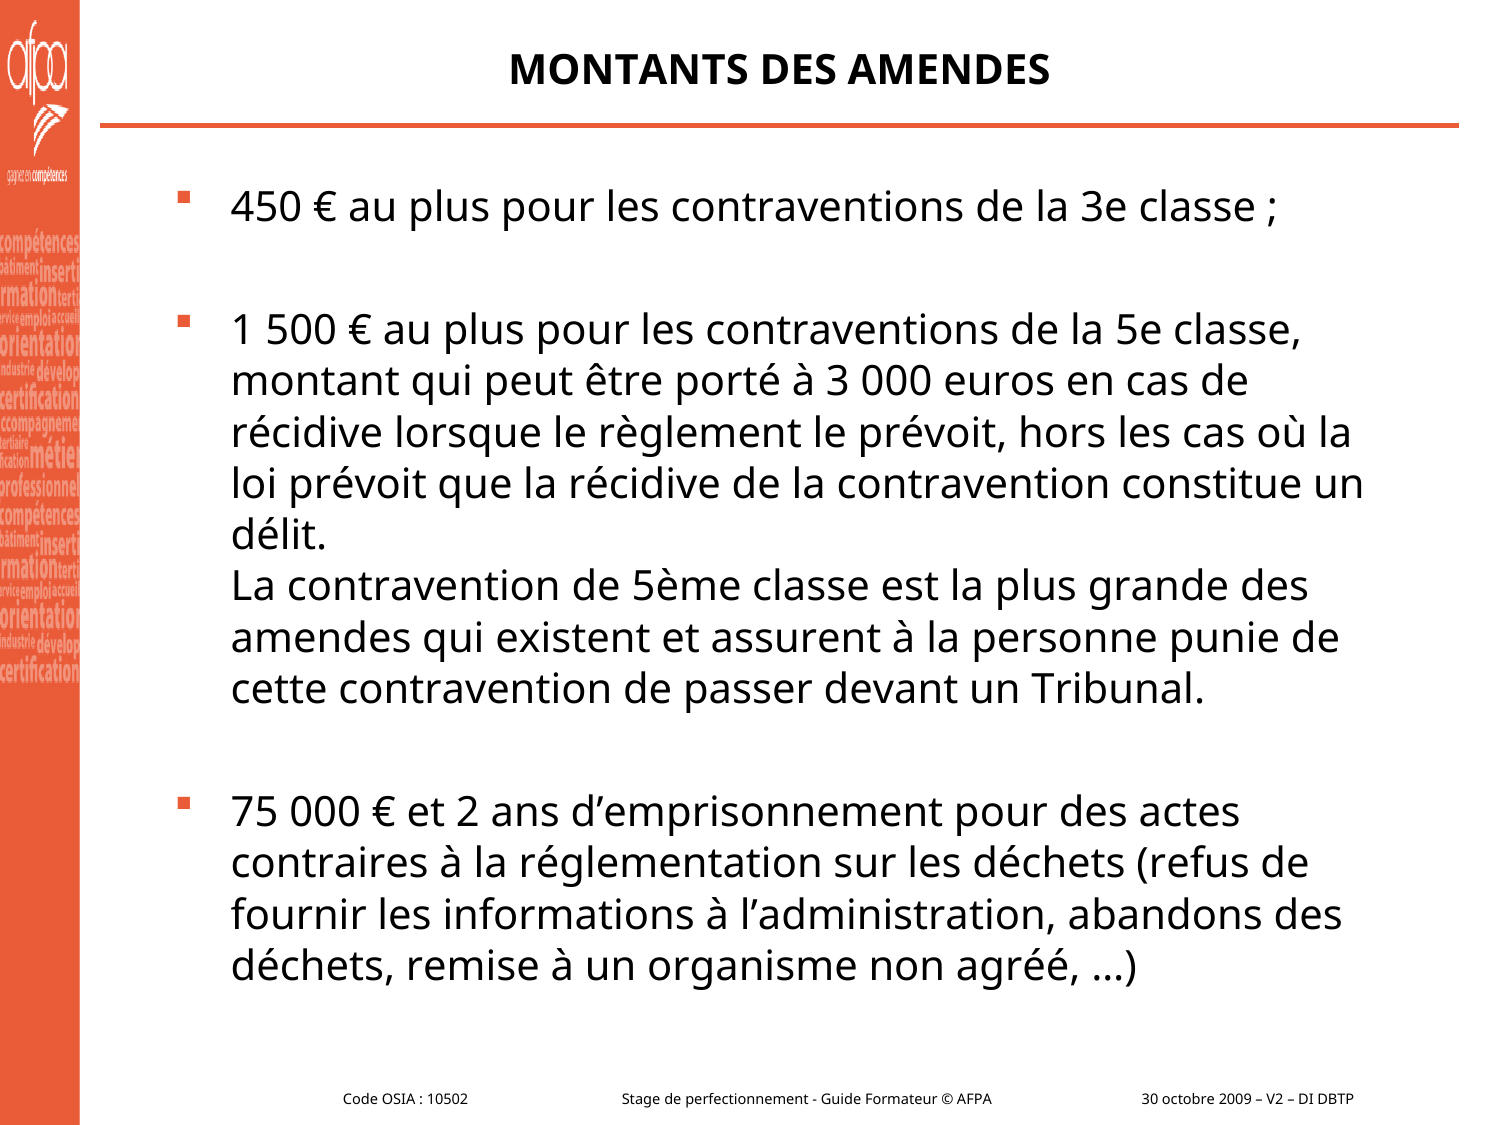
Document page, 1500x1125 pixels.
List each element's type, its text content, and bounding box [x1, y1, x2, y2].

list 450 € au plus pour les contraventions de la 3e classe ; 1 500 € au plus pour les contraventions de la 5e classe, montant qui peut être porté à 3 000 euros en cas de récidive lorsque le règlement le prévoit, hors les cas où la loi prévoit que la récidive de la contravention constitue un délit. La contravention de 5ème classe est la plus grande des amendes qui existent et assurent à la personne punie de cette contravention de passer devant un Tribunal. 75 000 € et 2 ans d’emprisonnement pour des actes contraires à la réglementation sur les déchets (refus de fournir les informations à l’administration, abandons des déchets, remise à un organisme non agréé, …) [159, 172, 1414, 963]
picture [429, 963, 441, 967]
picture [236, 963, 248, 977]
picture [0, 0, 588, 1125]
title MONTANTS DES AMENDES [100, 0, 1459, 161]
picture [556, 969, 566, 977]
picture [522, 963, 534, 967]
picture [331, 963, 343, 967]
picture [262, 963, 274, 967]
